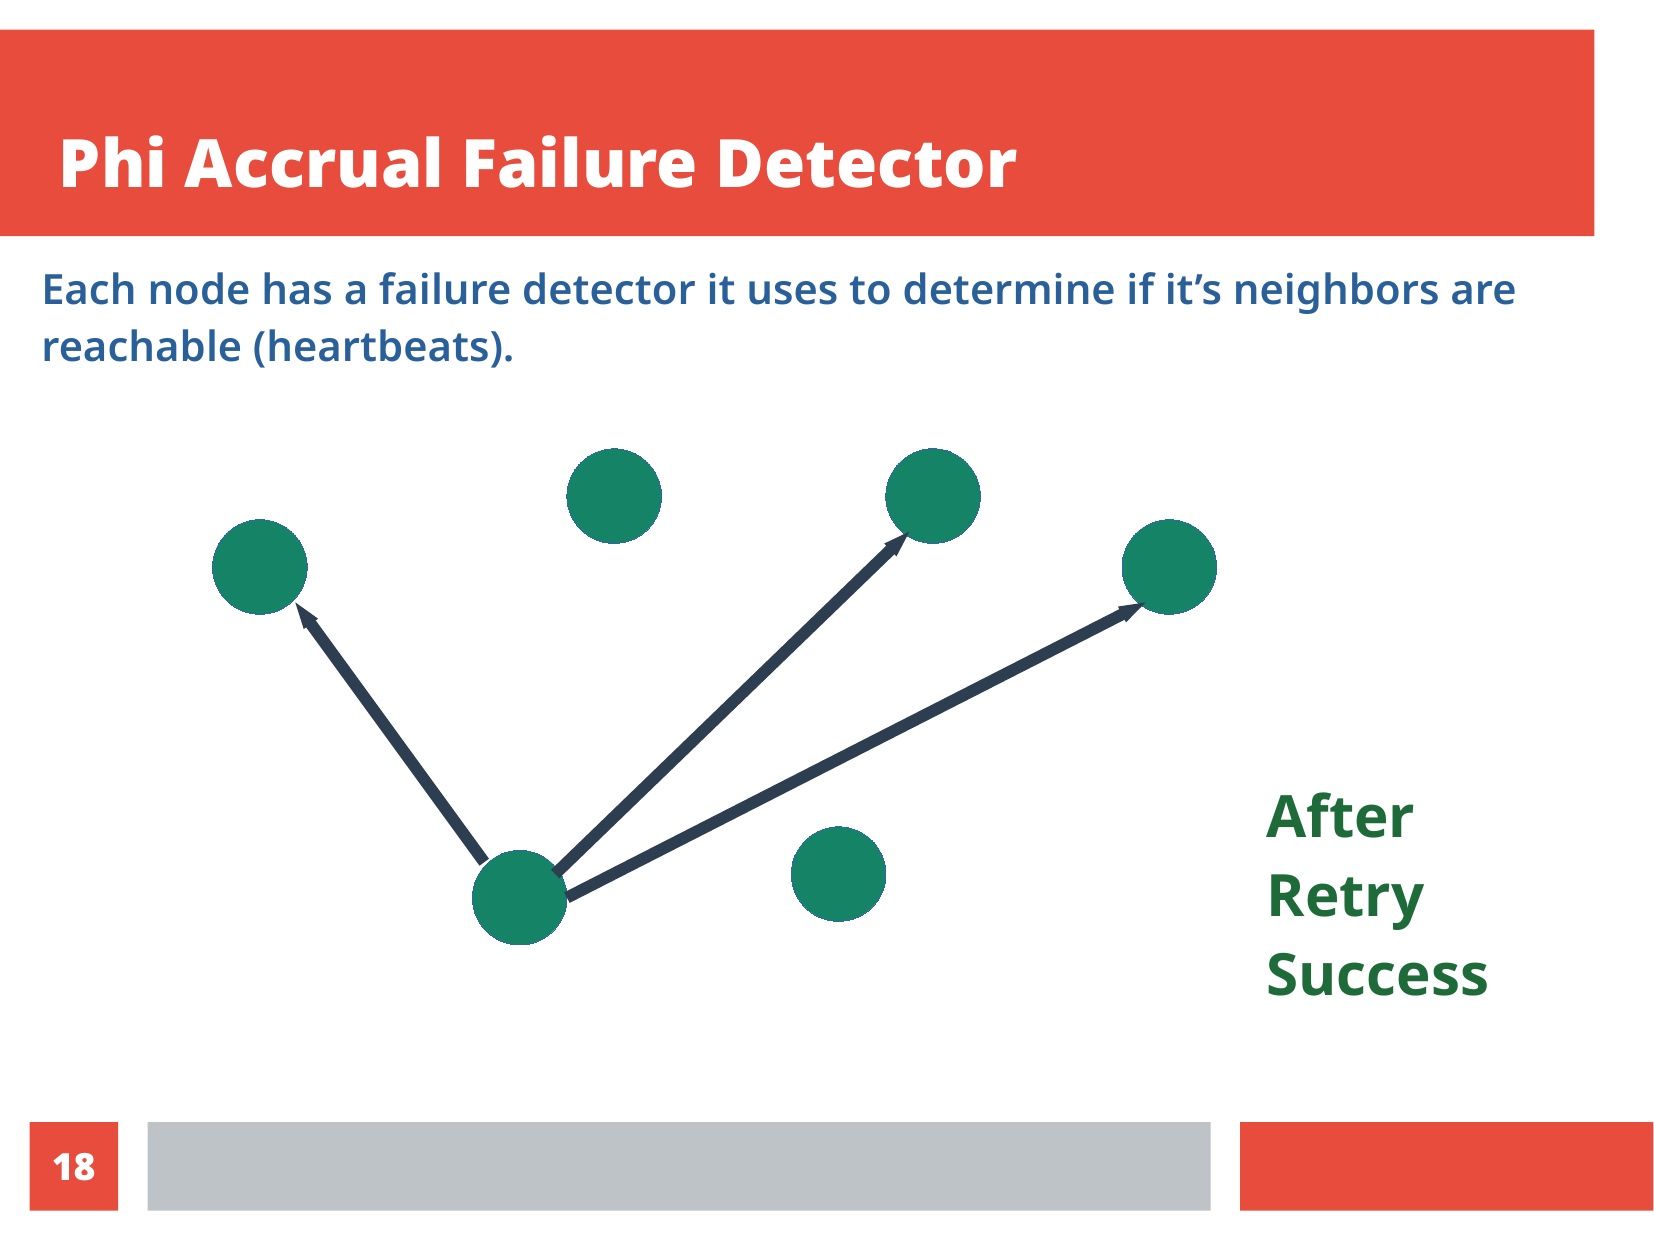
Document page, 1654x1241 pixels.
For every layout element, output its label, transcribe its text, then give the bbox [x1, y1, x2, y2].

text_box [791, 826, 886, 922]
text_box After Retry Success [1251, 767, 1512, 1003]
text_box [566, 448, 662, 544]
text_box [885, 448, 981, 544]
title Phi Accrual Failure Detector [59, 59, 1595, 207]
text_box [212, 519, 308, 615]
text_box [1122, 519, 1217, 615]
list Each node has a failure detector it uses to determine if it’s neighbors are reachable (heartbeats). [41, 259, 1548, 449]
text_box [472, 850, 567, 945]
